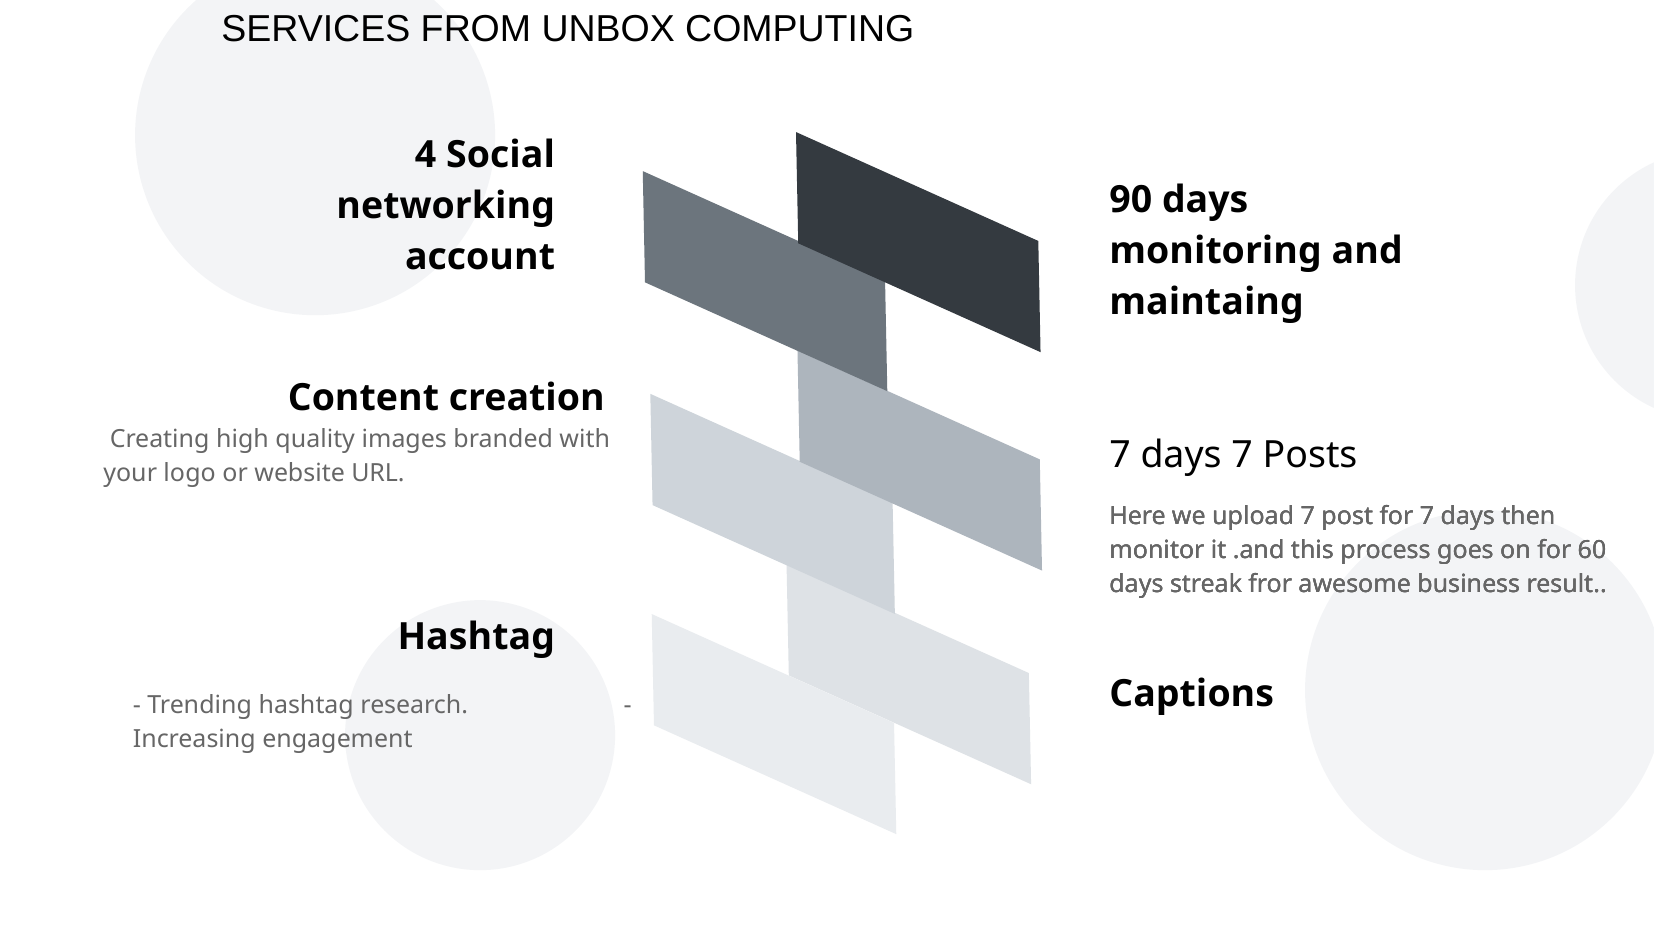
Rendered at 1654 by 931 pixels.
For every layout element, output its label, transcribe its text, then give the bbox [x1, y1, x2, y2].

text_box Hashtag [240, 602, 571, 668]
text_box Content creation [0, 362, 621, 443]
text_box SERVICES FROM UNBOX COMPUTING [206, 0, 1477, 57]
text_box 7 days 7 Posts [1094, 420, 1425, 481]
text_box 4 Social networking account [240, 120, 571, 266]
text_box 90 days monitoring and maintaing [1094, 165, 1425, 354]
text_box Creating high quality images branded with your logo or website URL. [88, 413, 644, 537]
text_box - Trending hashtag research. - Increasing engagement [118, 679, 674, 802]
text_box Captions [1094, 659, 1425, 726]
text_box Here we upload 7 post for 7 days then monitor it .and this process goes on for 60 days streak fror awesome business result.. [1094, 490, 1650, 623]
